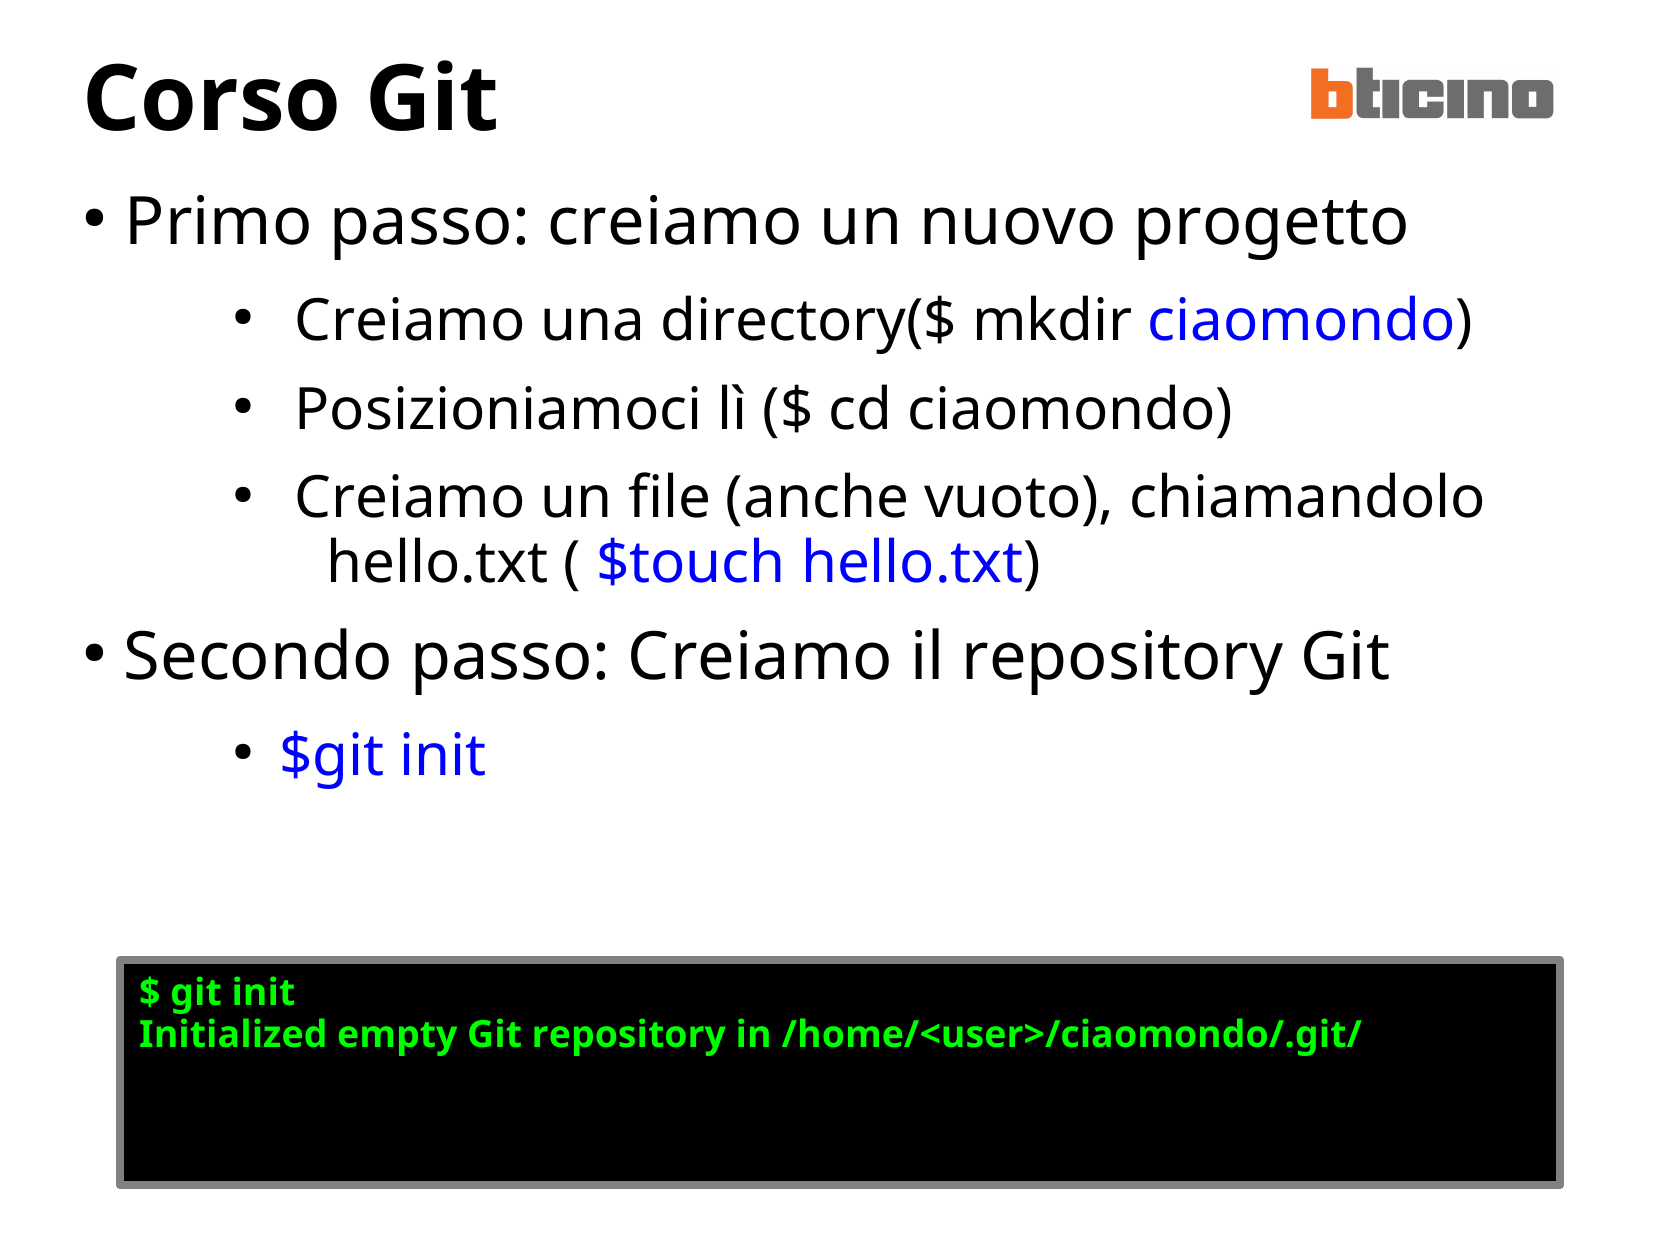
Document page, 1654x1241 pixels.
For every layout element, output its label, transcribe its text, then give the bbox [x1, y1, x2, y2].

text_box $ git init Initialized empty Git repository in /home/<user>/ciaomondo/.git/ [120, 960, 1561, 1186]
list Primo passo: creiamo un nuovo progetto Creiamo una directory($ mkdir ciaomondo) Posizioniamoci lì ($ cd ciaomondo) Creiamo un file (anche vuoto), chiamandolo hello.txt ( $touch hello.txt) Secondo passo: Creiamo il repository Git $git init [82, 180, 1561, 1186]
title Corso Git [82, 48, 1570, 151]
